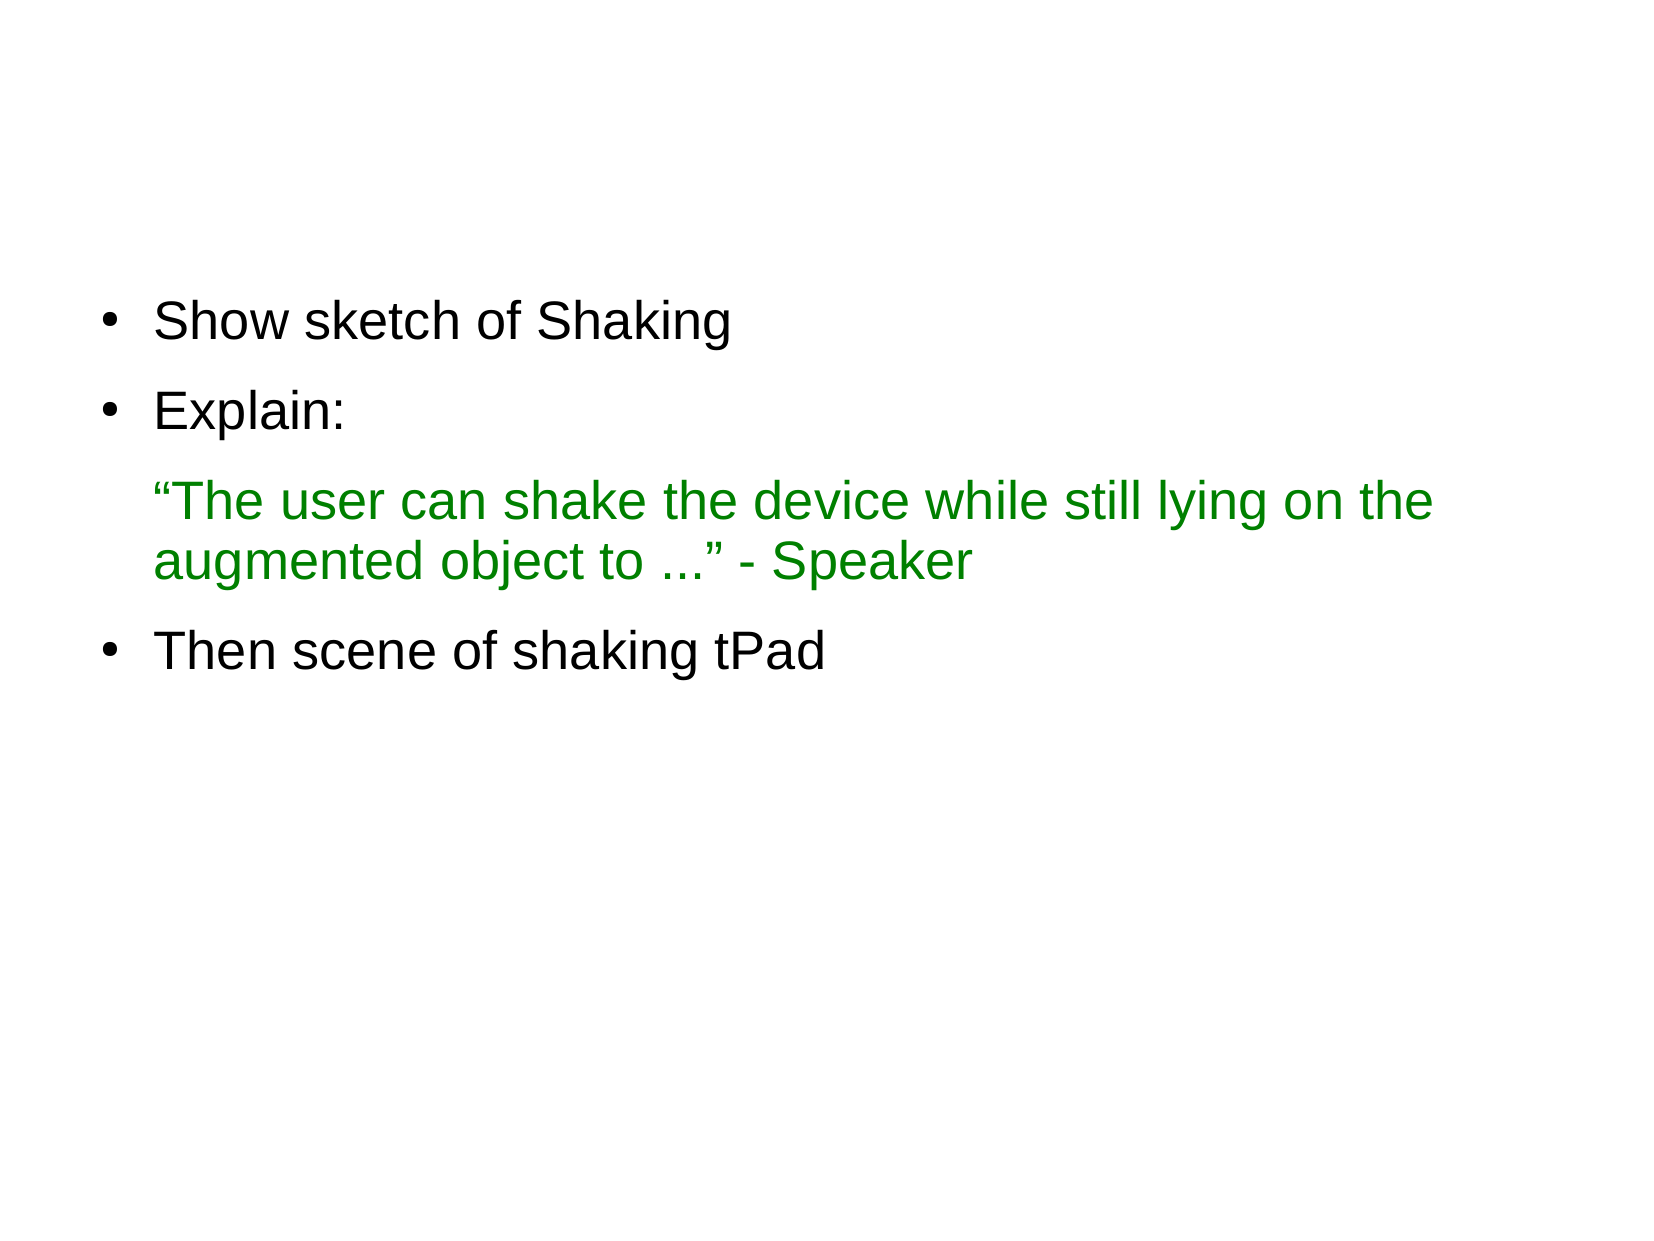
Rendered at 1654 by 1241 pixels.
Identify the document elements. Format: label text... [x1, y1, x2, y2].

list Show sketch of Shaking Explain: “The user can shake the device while still lying on the augmented object to ...” - Speaker Then scene of shaking tPad [82, 290, 1571, 1109]
